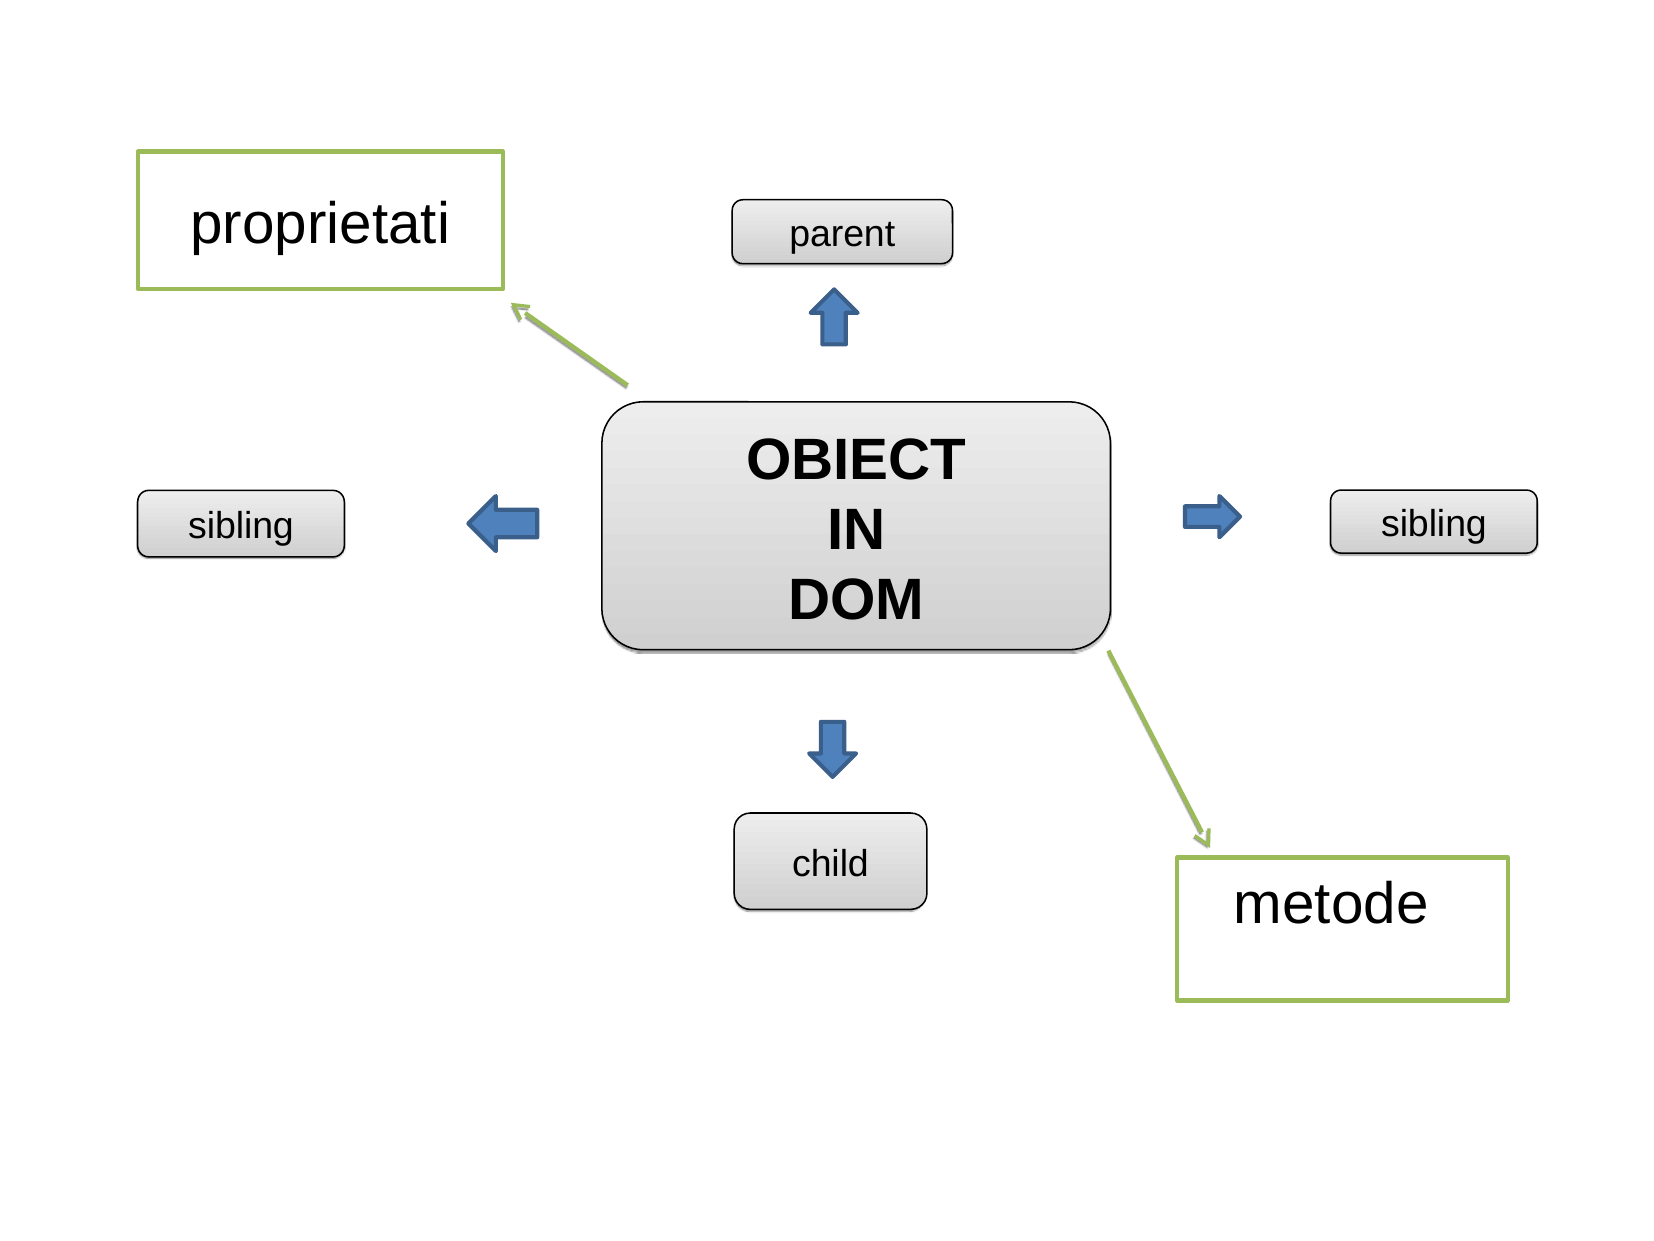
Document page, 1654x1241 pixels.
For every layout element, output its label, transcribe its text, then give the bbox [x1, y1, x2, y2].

text_box metode [1177, 857, 1508, 1001]
text_box [809, 721, 857, 777]
text_box child [734, 813, 927, 910]
text_box parent [732, 199, 953, 264]
text_box [468, 496, 538, 552]
text_box sibling [1330, 490, 1538, 554]
text_box proprietati [137, 151, 503, 290]
text_box OBIECT IN DOM [601, 401, 1111, 650]
text_box sibling [137, 490, 345, 557]
text_box [810, 289, 858, 345]
text_box [1185, 496, 1240, 538]
